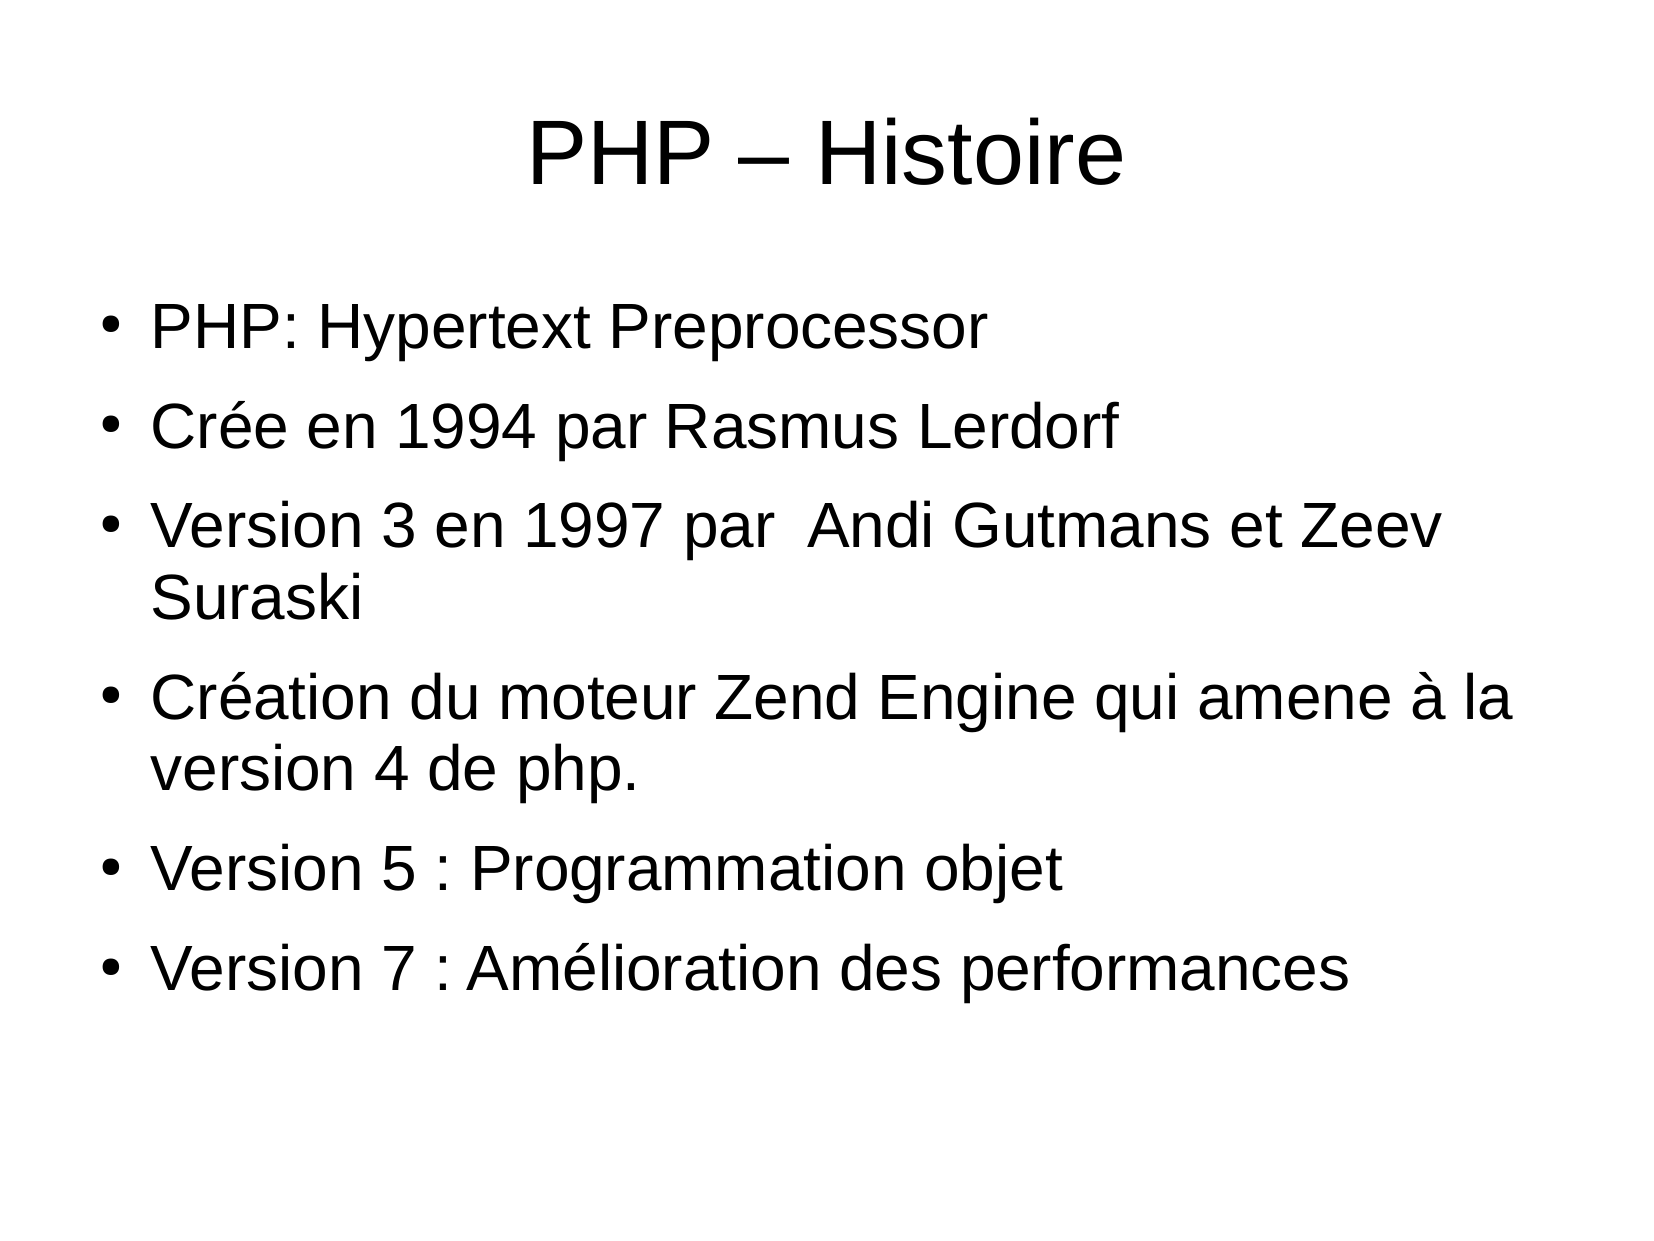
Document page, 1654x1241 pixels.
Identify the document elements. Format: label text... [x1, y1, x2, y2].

list PHP: Hypertext Preprocessor Crée en 1994 par Rasmus Lerdorf Version 3 en 1997 par Andi Gutmans et Zeev Suraski Création du moteur Zend Engine qui amene à la version 4 de php. Version 5 : Programmation objet Version 7 : Amélioration des performances [82, 290, 1571, 1010]
title PHP – Histoire [82, 49, 1571, 257]
